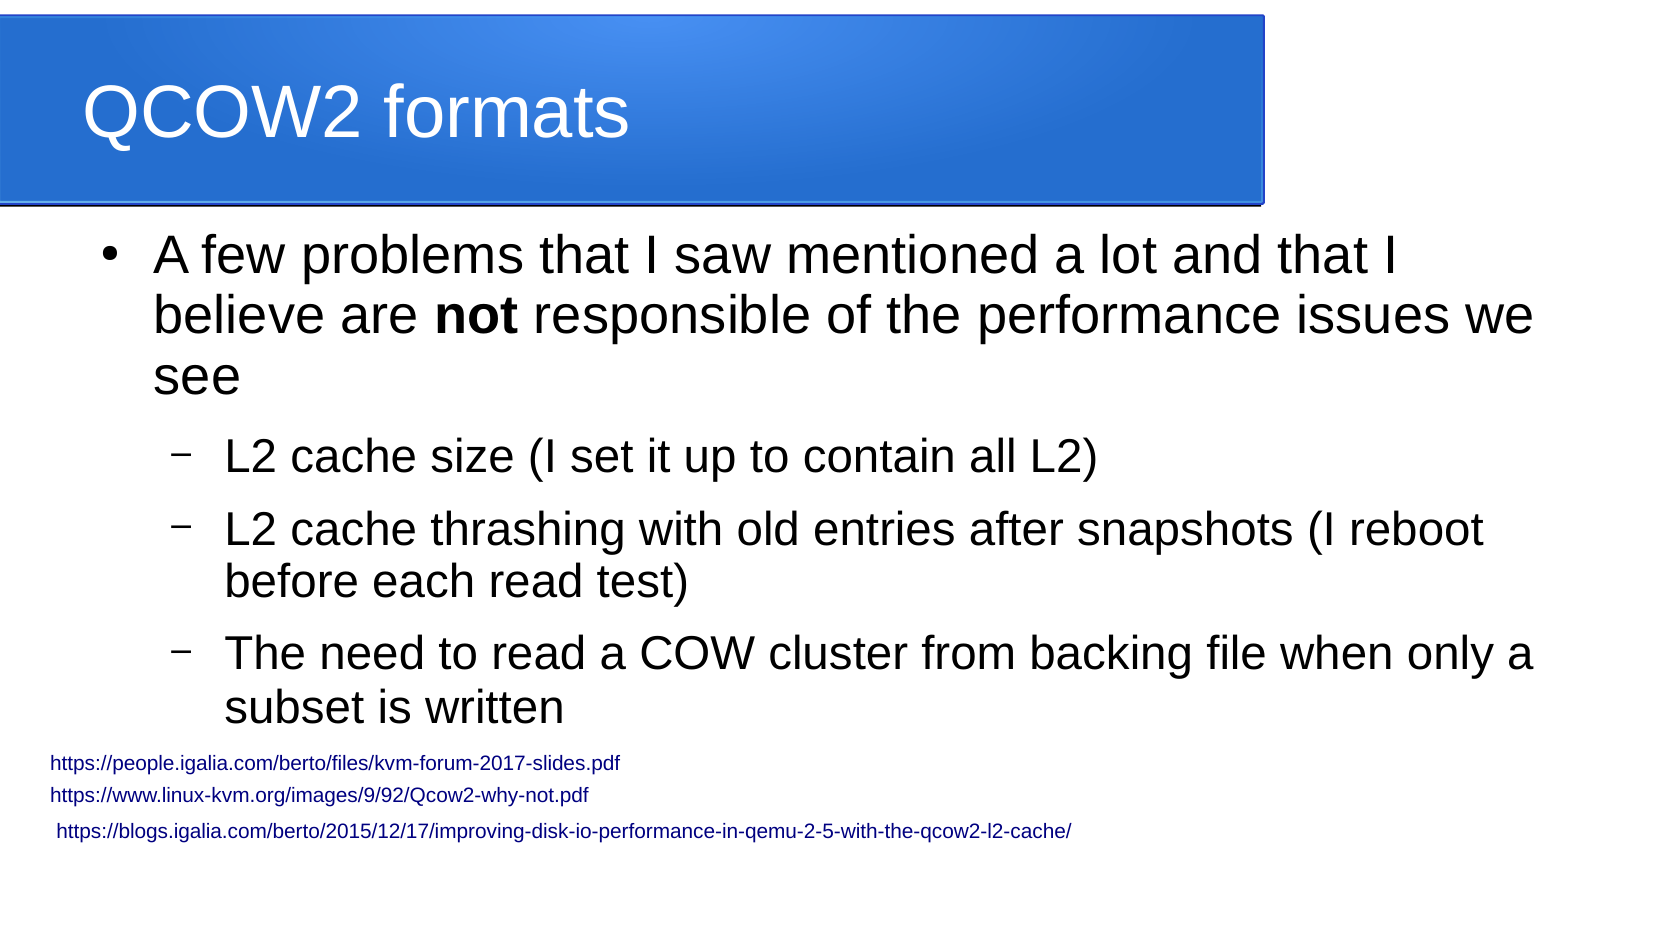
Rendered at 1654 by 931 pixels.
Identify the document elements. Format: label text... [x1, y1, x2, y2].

list A few problems that I saw mentioned a lot and that I believe are not responsible of the performance issues we see L2 cache size (I set it up to contain all L2) L2 cache thrashing with old entries after snapshots (I reboot before each read test) The need to read a COW cluster from backing file when only a subset is written [82, 224, 1571, 764]
text_box https://www.linux-kvm.org/images/9/92/Qcow2-why-not.pdf [35, 776, 604, 815]
title QCOW2 formats [82, 35, 1235, 189]
text_box https://people.igalia.com/berto/files/kvm-forum-2017-slides.pdf [35, 744, 636, 783]
text_box https://blogs.igalia.com/berto/2015/12/17/improving-disk-io-performance-in-qemu-2-5-with-the-qcow2-l2-cache/ [41, 812, 1087, 851]
